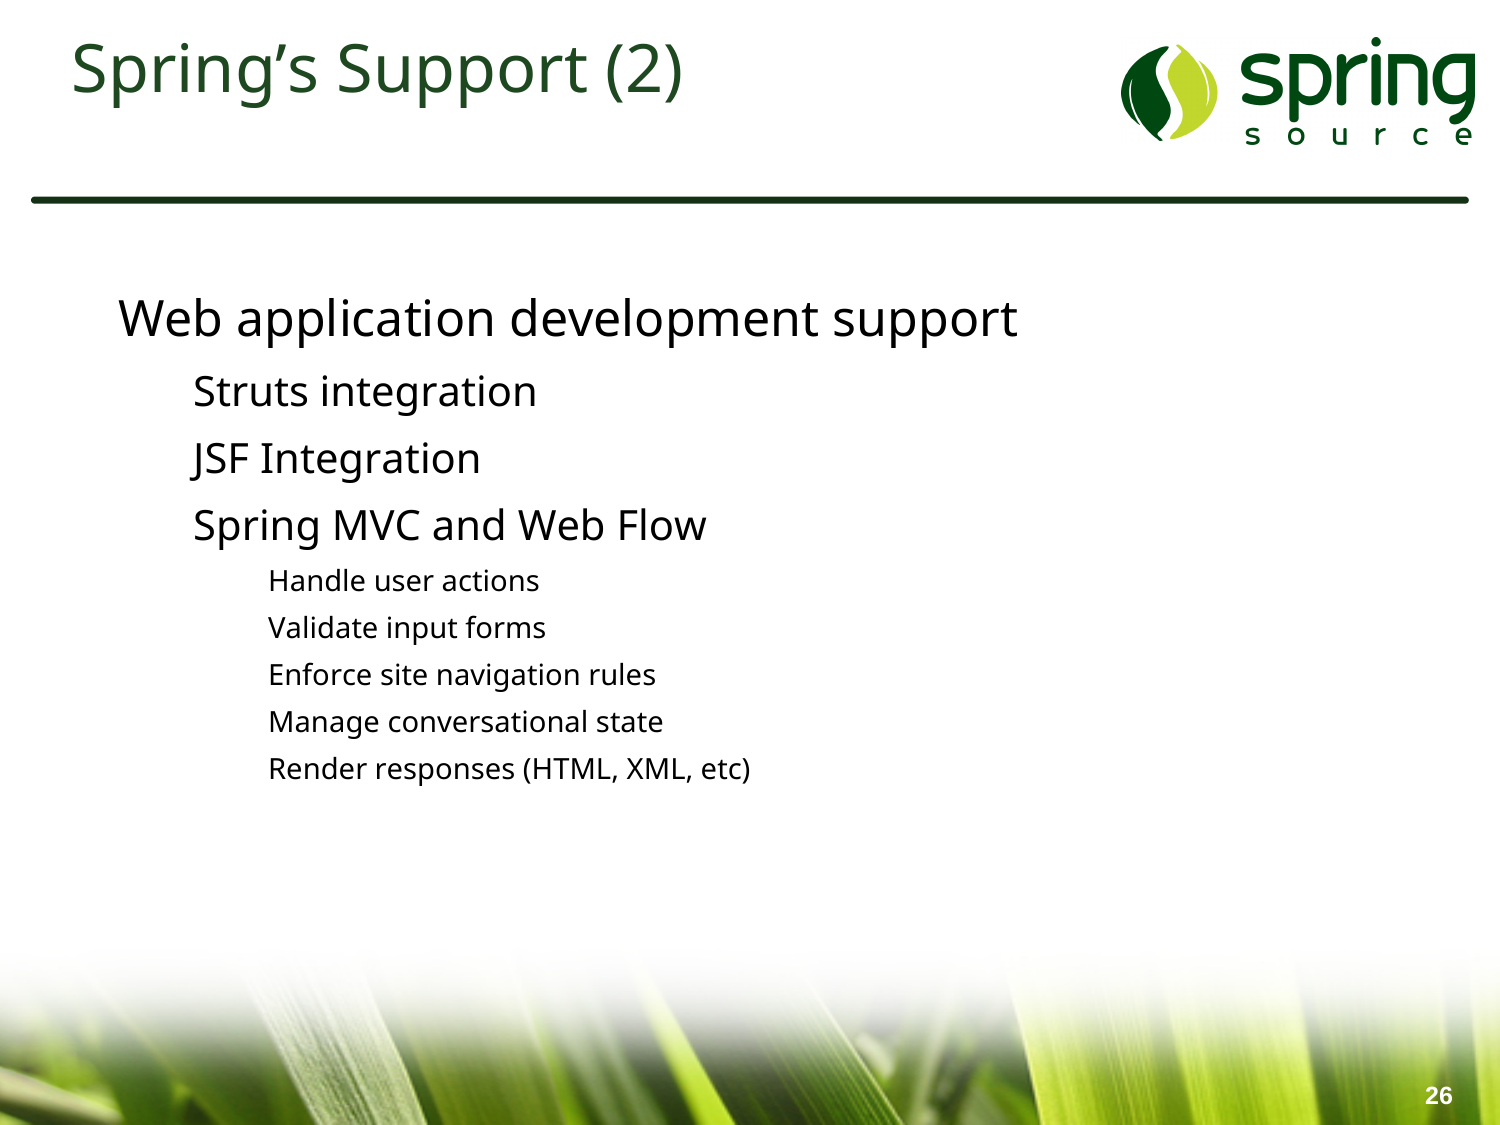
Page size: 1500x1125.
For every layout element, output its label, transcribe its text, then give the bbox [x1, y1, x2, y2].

picture [0, 944, 1500, 1125]
picture [1121, 37, 1475, 145]
title Spring’s Support (2) [56, 13, 1089, 176]
list Web application development support Struts integration JSF Integration Spring MVC and Web Flow Handle user actions Validate input forms Enforce site navigation rules Manage conversational state Render responses (HTML, XML, etc) [103, 275, 1394, 938]
